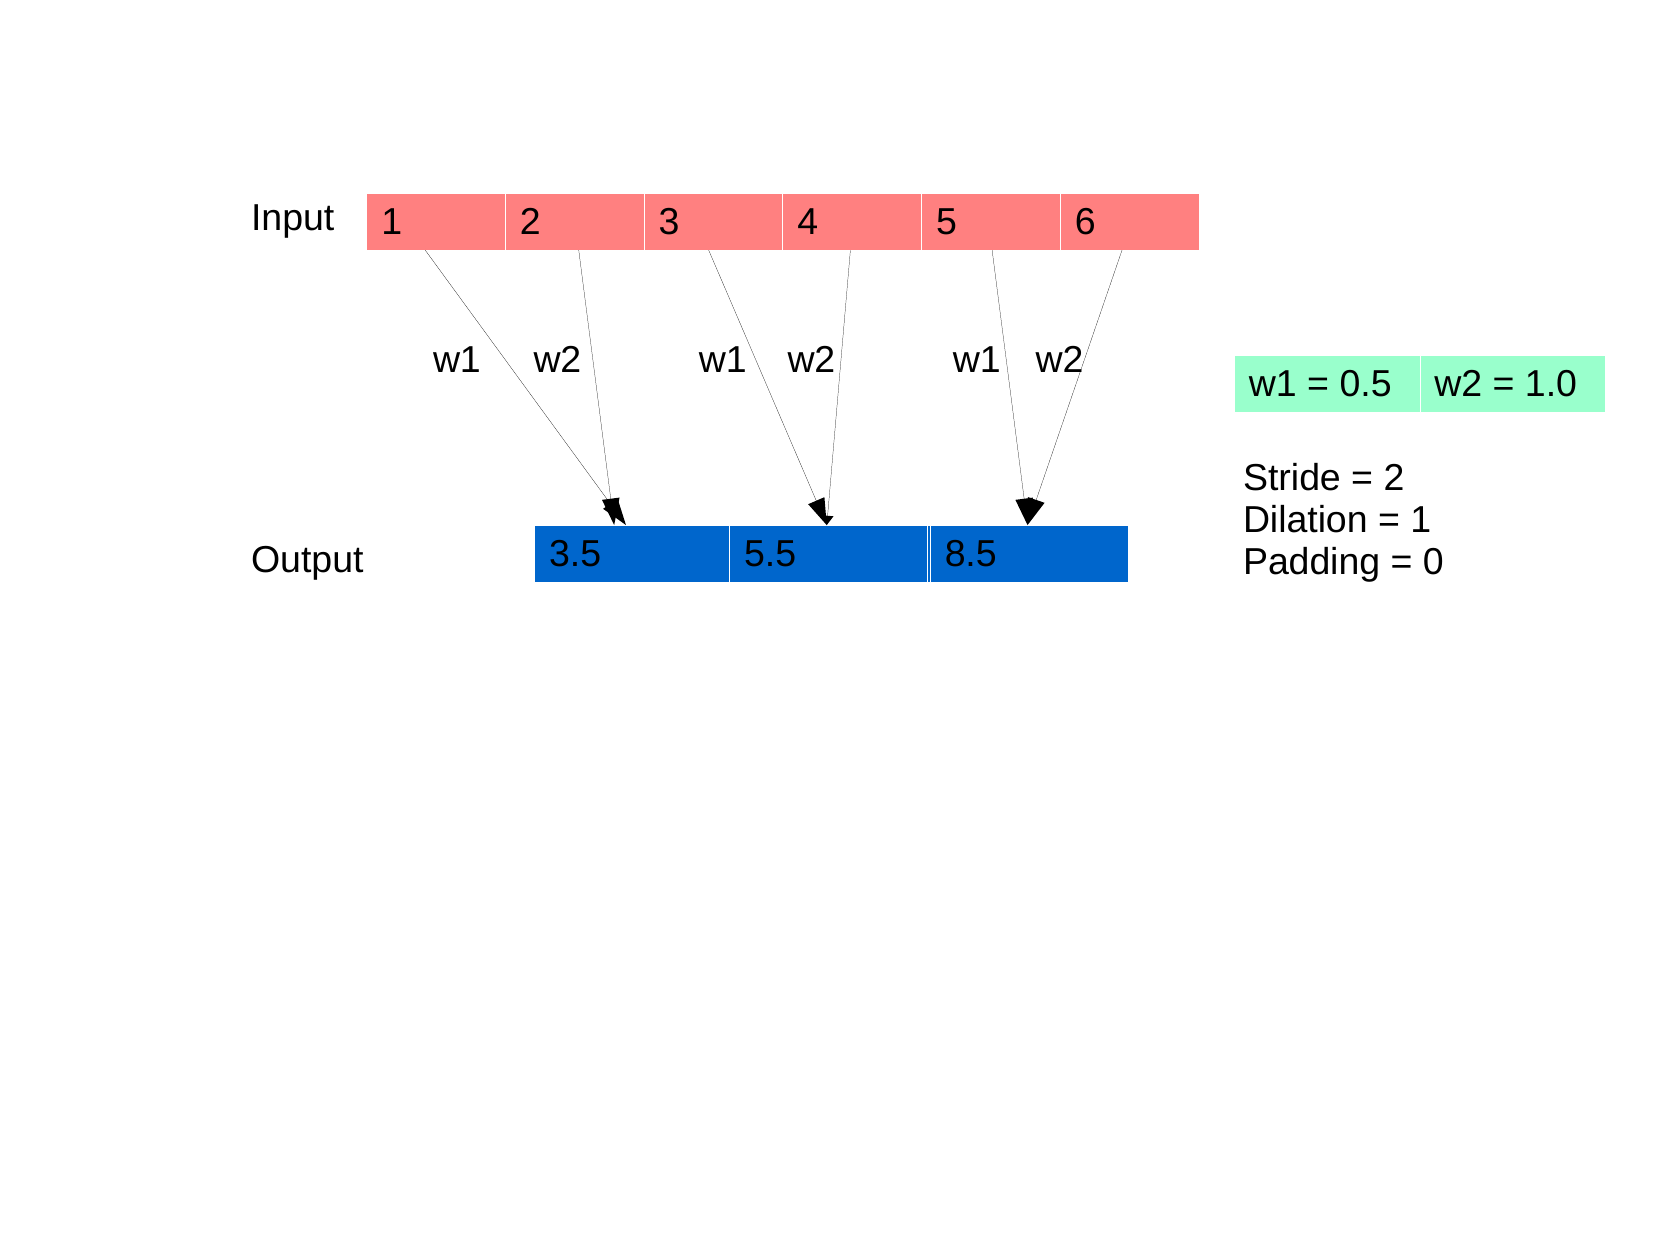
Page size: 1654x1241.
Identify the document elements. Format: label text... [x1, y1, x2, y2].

table_header 6 [1061, 194, 1199, 250]
text_box w2 [518, 330, 597, 390]
text_box Input [236, 188, 390, 288]
text_box w1 [684, 330, 762, 388]
table_header 3.5 [535, 526, 729, 582]
text_box w1 [1003, 330, 1016, 388]
text_box Stride = 2 Dilation = 1 Padding = 0 [1228, 448, 1460, 590]
table_header 5.5 [730, 526, 927, 582]
text_box w1 [938, 330, 1009, 388]
table_header 4 [783, 194, 921, 250]
text_box w2 [772, 330, 851, 390]
table_header w1 = 0.5 [1235, 356, 1420, 412]
text_box Output [236, 531, 414, 589]
table_header 1 [390, 194, 505, 250]
table_header 8.5 [931, 526, 1128, 582]
table_header w2 = 1.0 [1421, 356, 1605, 412]
table_header 2 [506, 194, 644, 250]
text_box w2 [1020, 330, 1099, 390]
table_header 3 [645, 194, 782, 250]
text_box w1 [418, 330, 497, 388]
table_header 5 [922, 194, 1060, 250]
